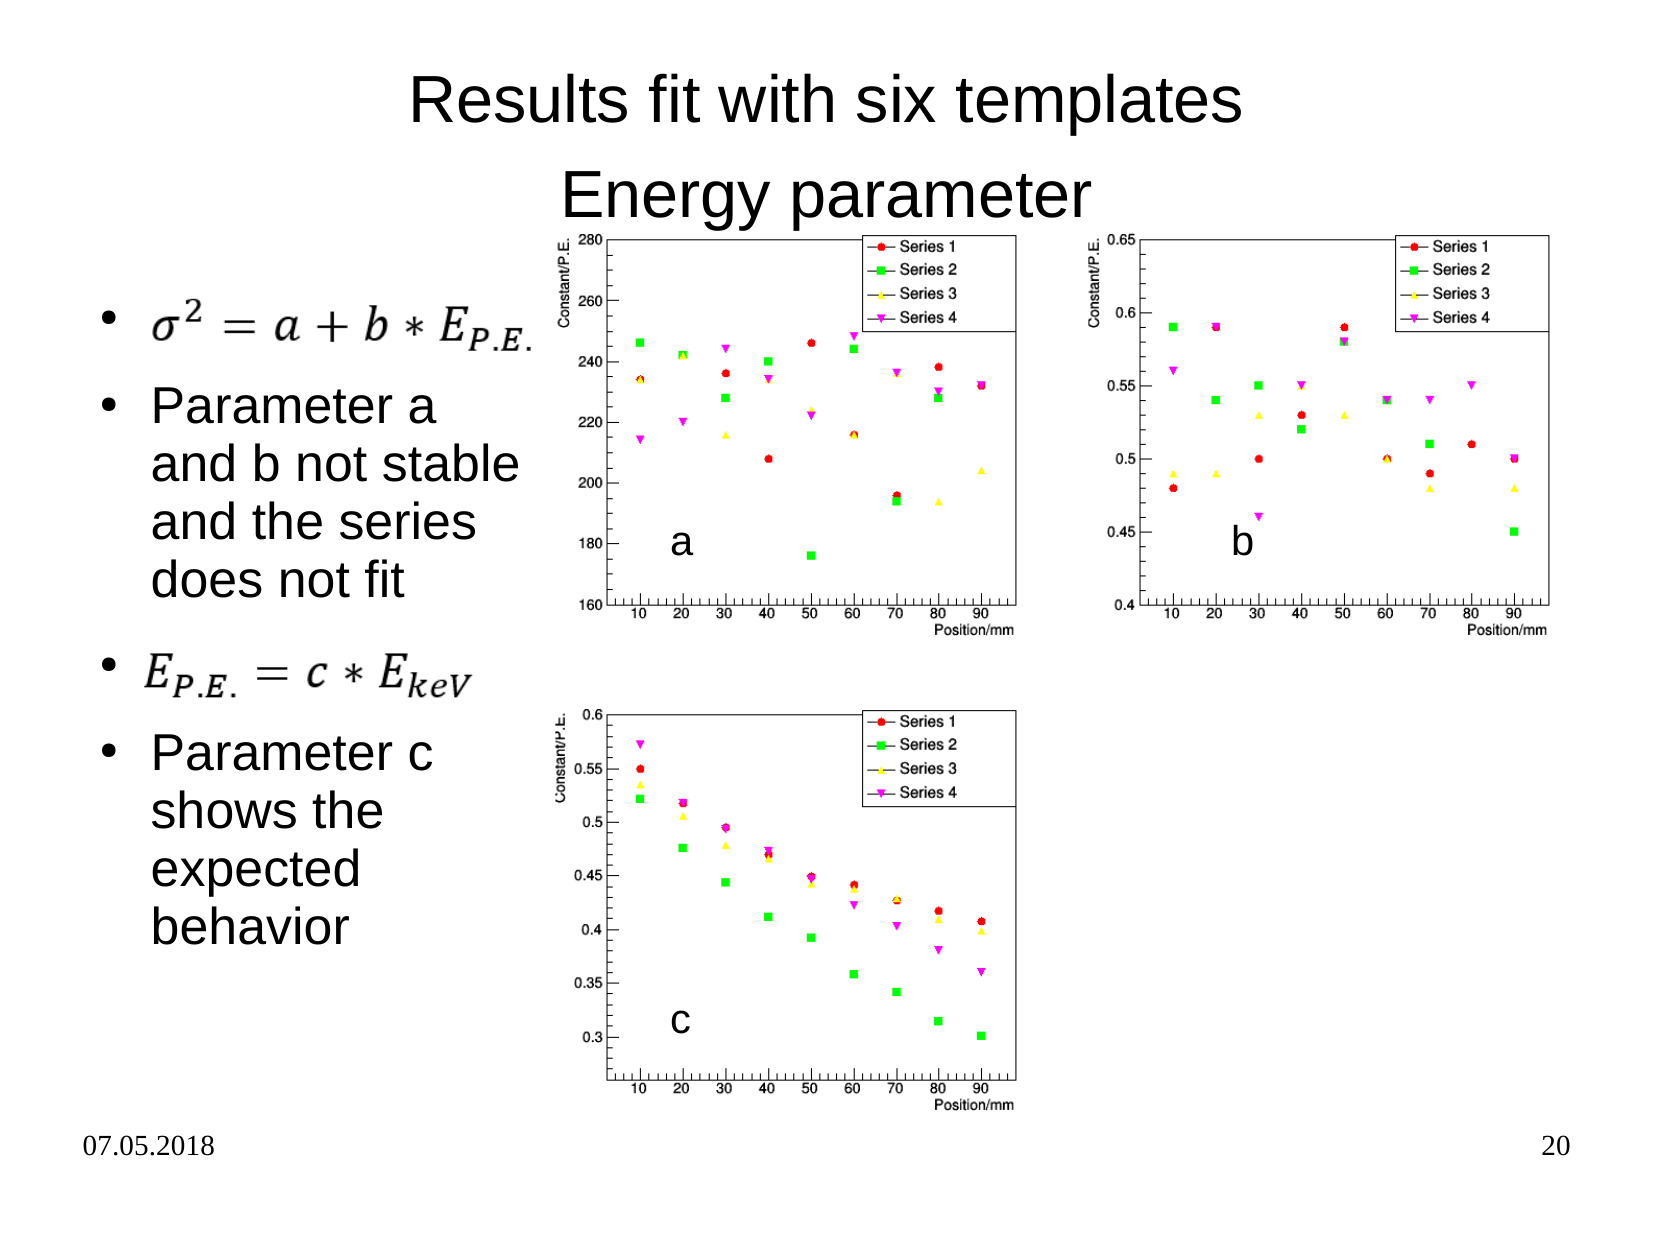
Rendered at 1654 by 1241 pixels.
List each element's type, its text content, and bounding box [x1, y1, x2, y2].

title Energy parameter [82, 143, 1571, 245]
list Parameter a and b not stable and the series does not fit Parameter c shows the expected behavior [82, 290, 526, 1010]
picture [545, 185, 1611, 1135]
list c [599, 996, 766, 1058]
title Results fit with six templates [82, 49, 1571, 143]
picture [146, 294, 541, 361]
picture [138, 641, 487, 715]
list a [599, 517, 766, 579]
list b [1160, 517, 1327, 579]
